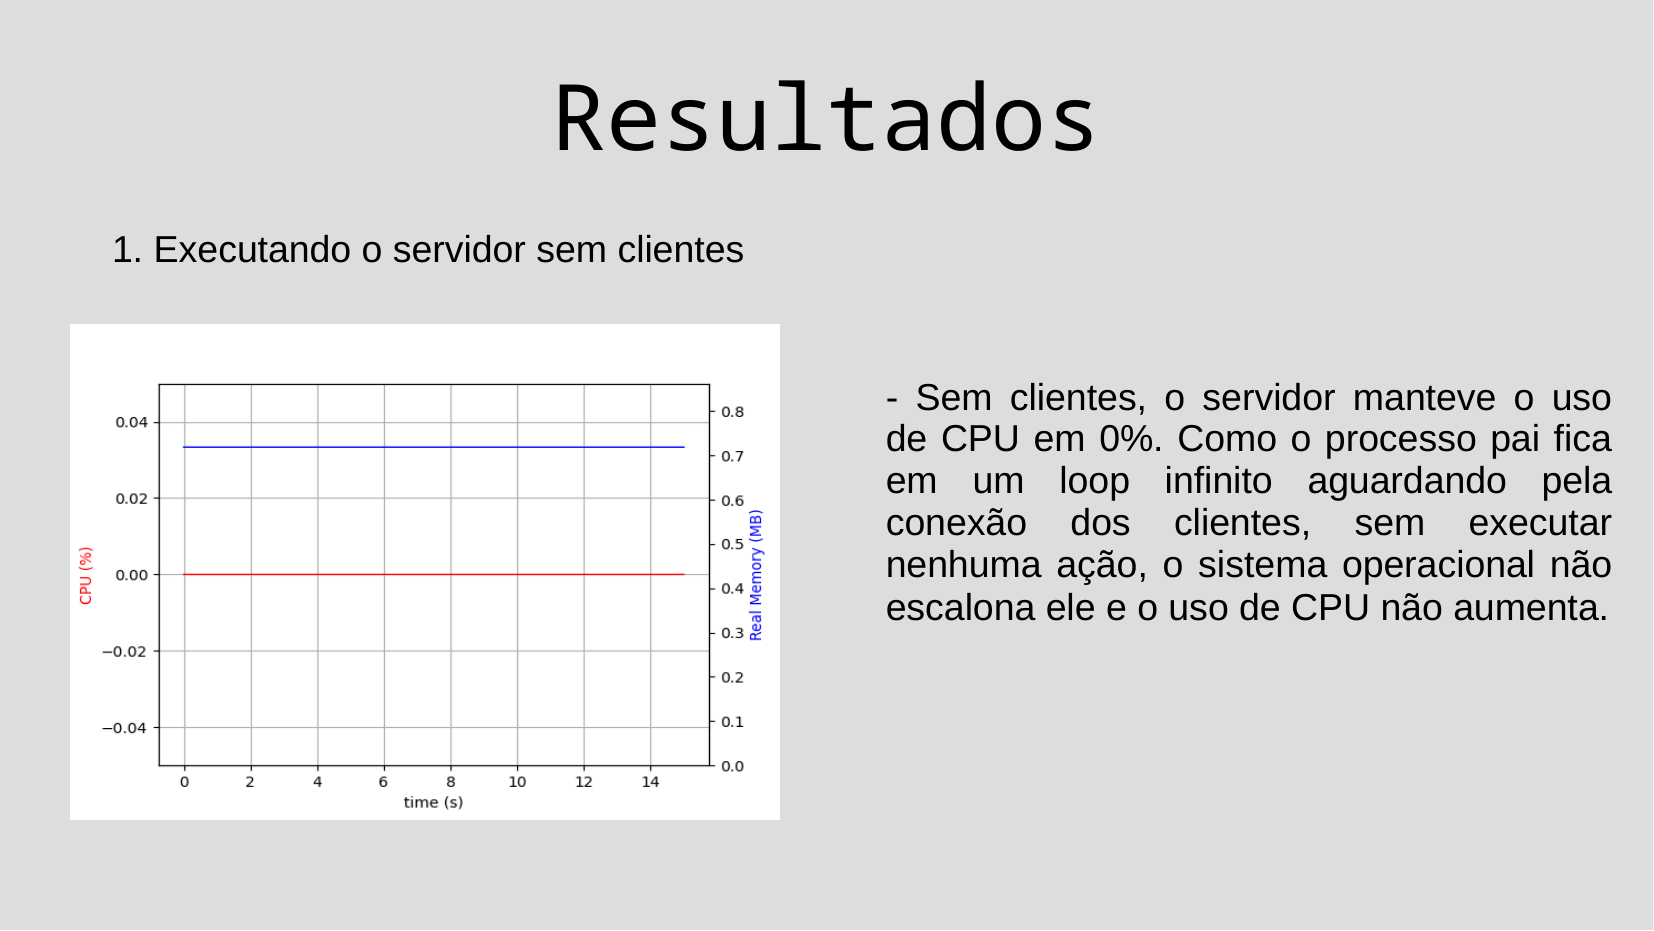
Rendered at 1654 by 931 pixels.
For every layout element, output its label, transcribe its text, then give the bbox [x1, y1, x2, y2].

list 1. Executando o servidor sem clientes [41, 228, 768, 768]
list - Sem clientes, o servidor manteve o uso de CPU em 0%. Como o processo pai fica em um loop infinito aguardando pela conexão dos clientes, sem executar nenhuma ação, o sistema operacional não escalona ele e o uso de CPU não aumenta. [885, 375, 1613, 916]
picture [70, 324, 780, 820]
title Resultados [82, 37, 1571, 193]
